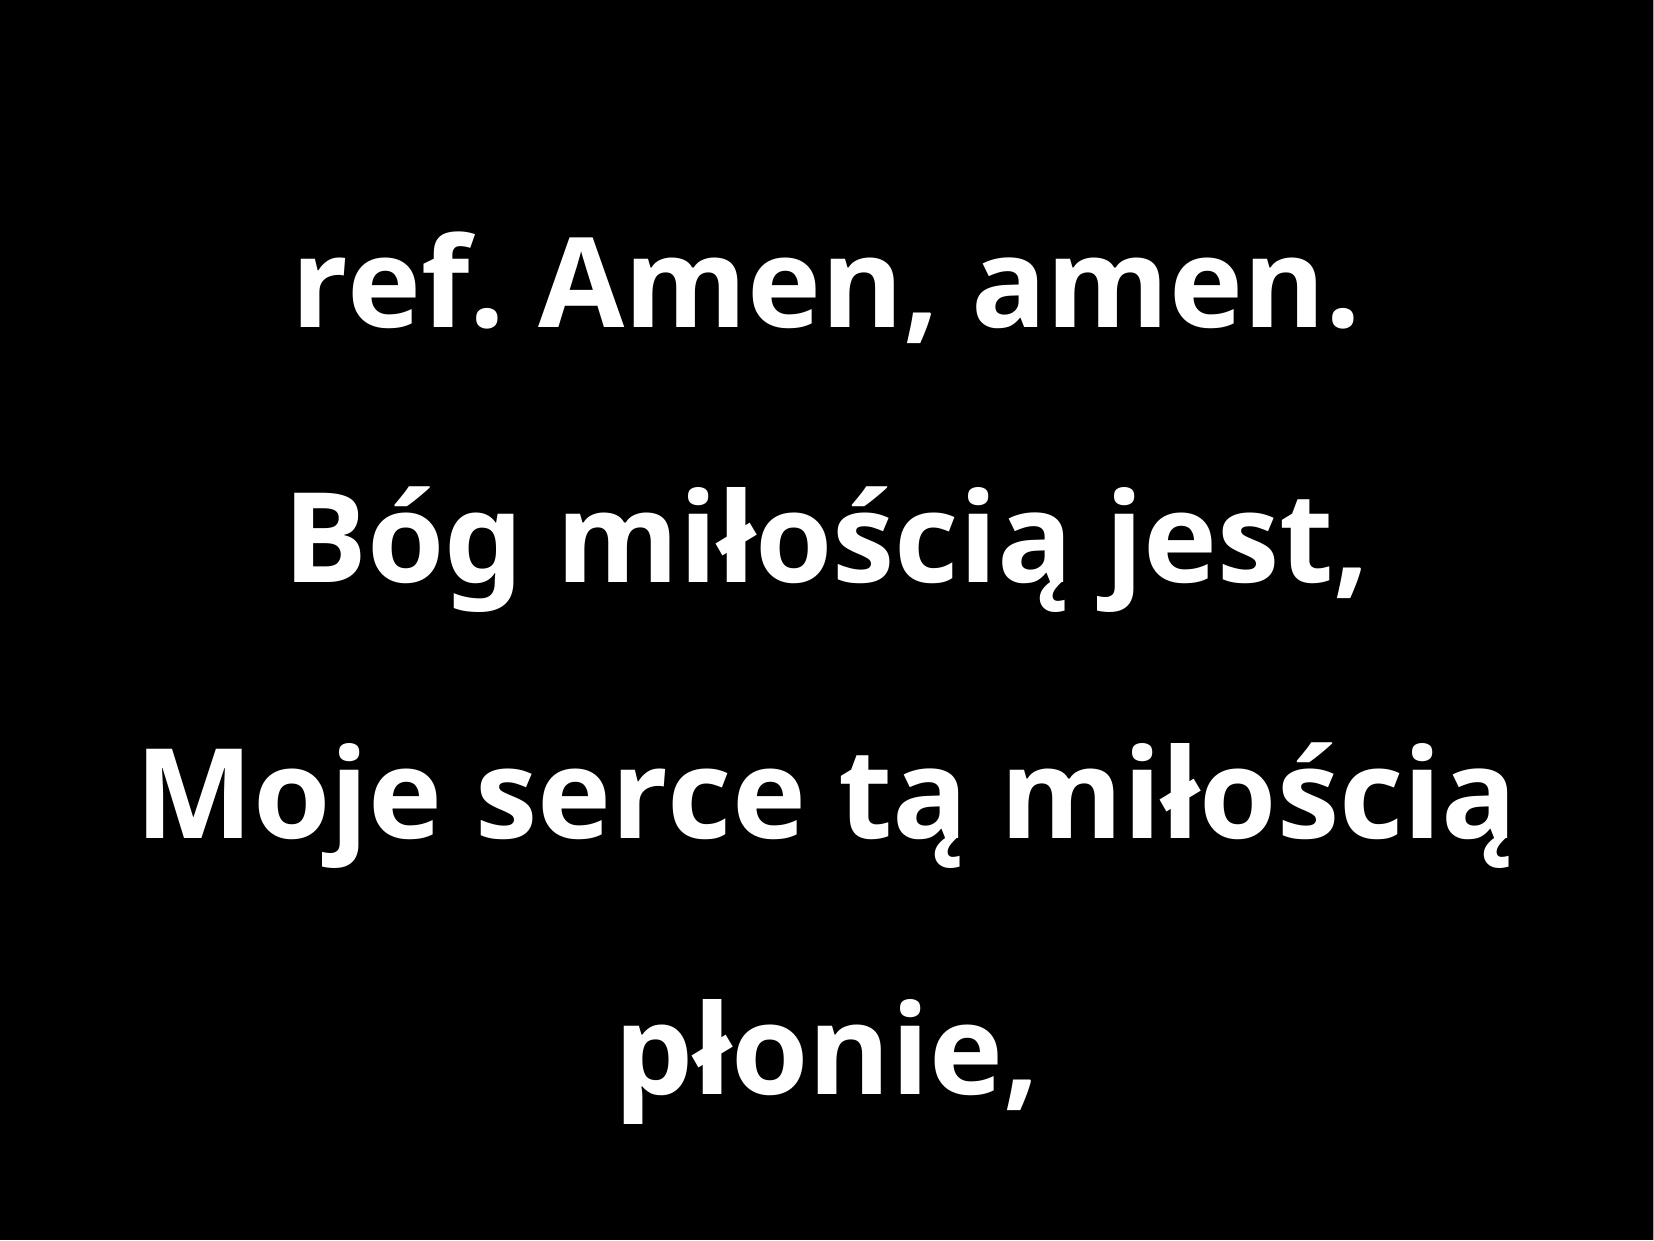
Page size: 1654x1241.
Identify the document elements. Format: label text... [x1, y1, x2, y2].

title ref. Amen, amen. Bóg miłością jest, Moje serce tą miłością płonie, [0, 0, 1654, 1240]
